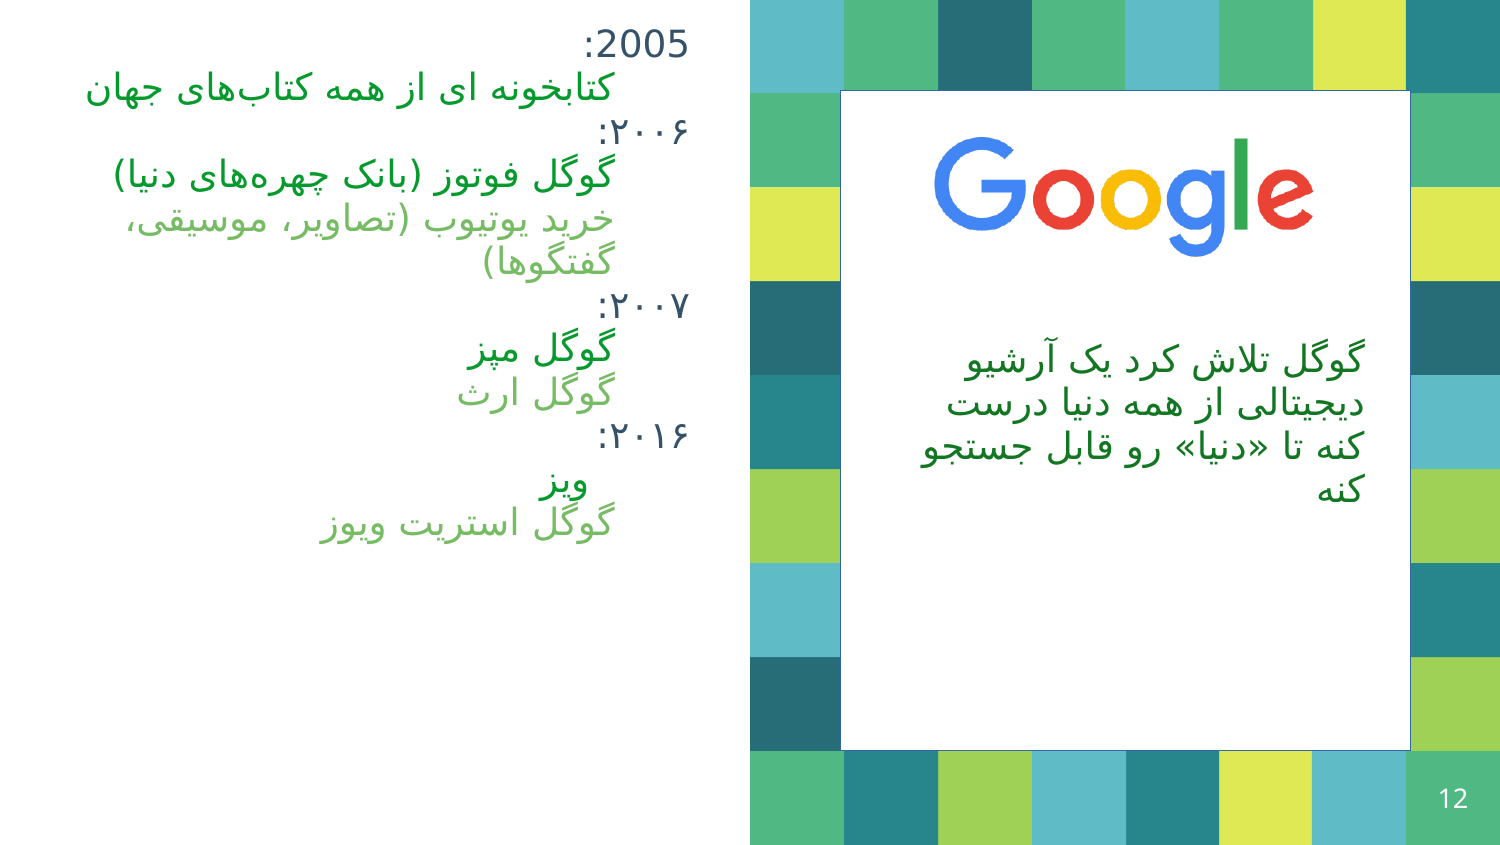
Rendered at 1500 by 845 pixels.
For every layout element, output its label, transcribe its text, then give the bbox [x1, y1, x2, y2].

picture [925, 0, 1322, 330]
text_box گوگل تلاش کرد یک آرشیو دیجیتالی از همه دنیا درست کنه تا «دنیا» رو قابل جستجو کنه [885, 330, 1381, 522]
text_box [840, 90, 1411, 751]
text_box 2005: کتابخونه ای از همه کتاب‌های جهان ۲۰۰۶: گوگل فوتوز (بانک چهره‌های دنیا) خرید یوتیوب (تصاویر، موسیقی،‌ گفتگوها) ۲۰۰۷: گوگل مپز گوگل ارث ۲۰۱۶: ویز گوگل استریت ویوز [60, 15, 706, 735]
text_box 12 [1405, 750, 1500, 845]
